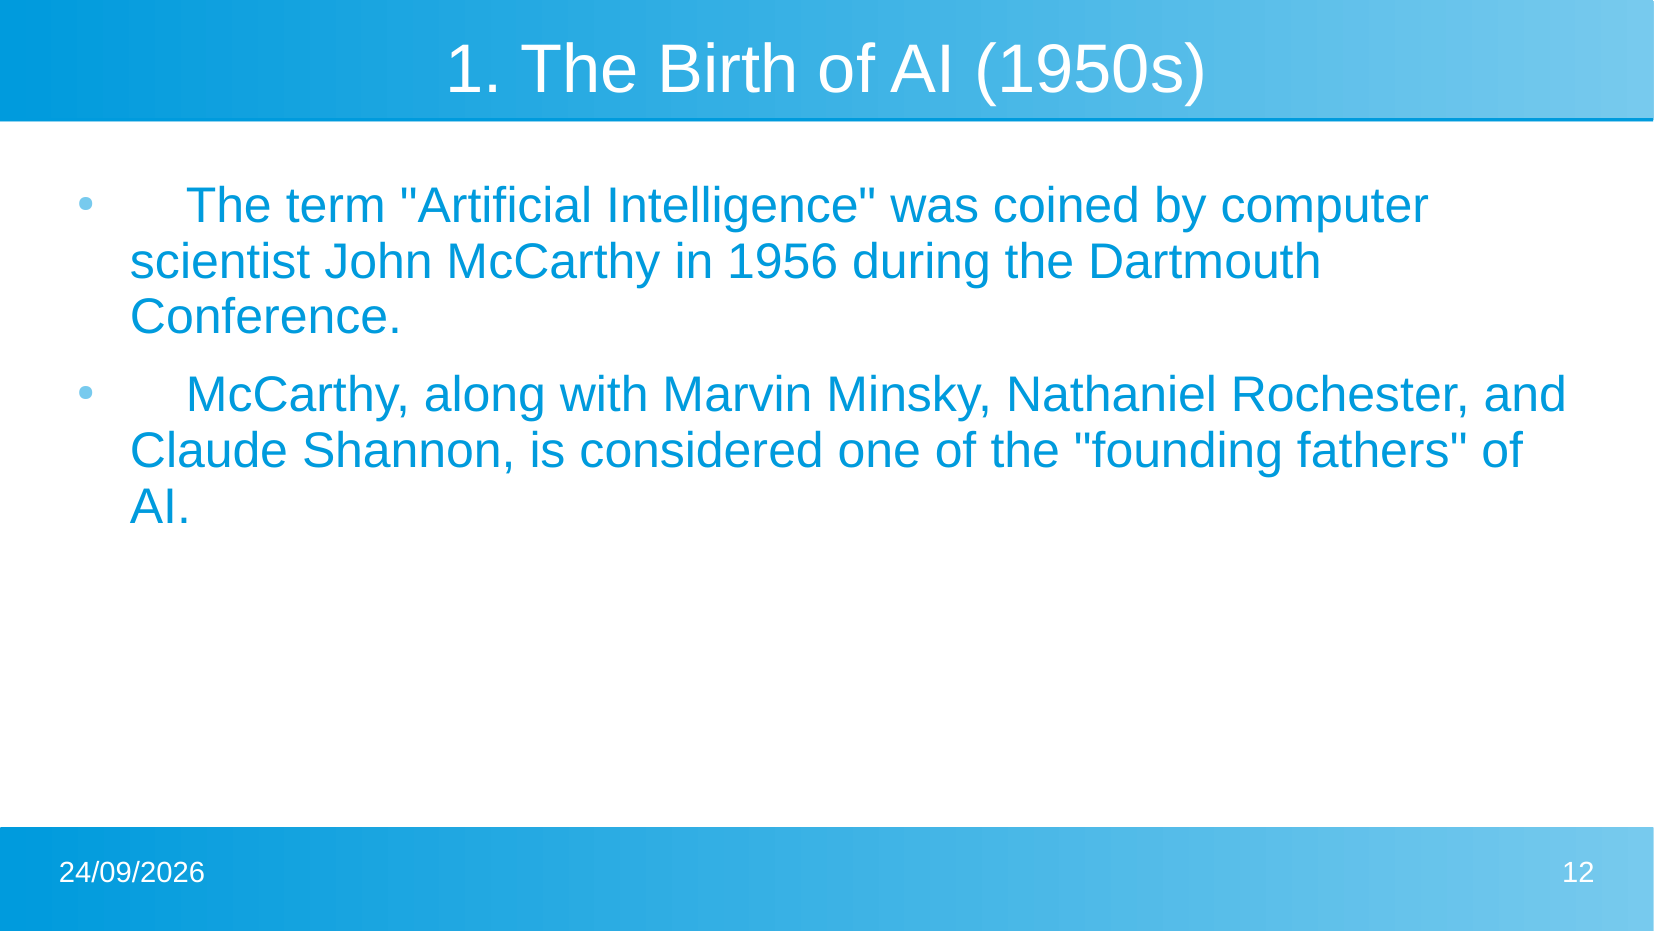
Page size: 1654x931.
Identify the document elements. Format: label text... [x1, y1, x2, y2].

list The term "Artificial Intelligence" was coined by computer scientist John McCarthy in 1956 during the Dartmouth Conference. McCarthy, along with Marvin Minsky, Nathaniel Rochester, and Claude Shannon, is considered one of the "founding fathers" of AI. [59, 177, 1595, 768]
title 1. The Birth of AI (1950s) [59, 29, 1595, 108]
